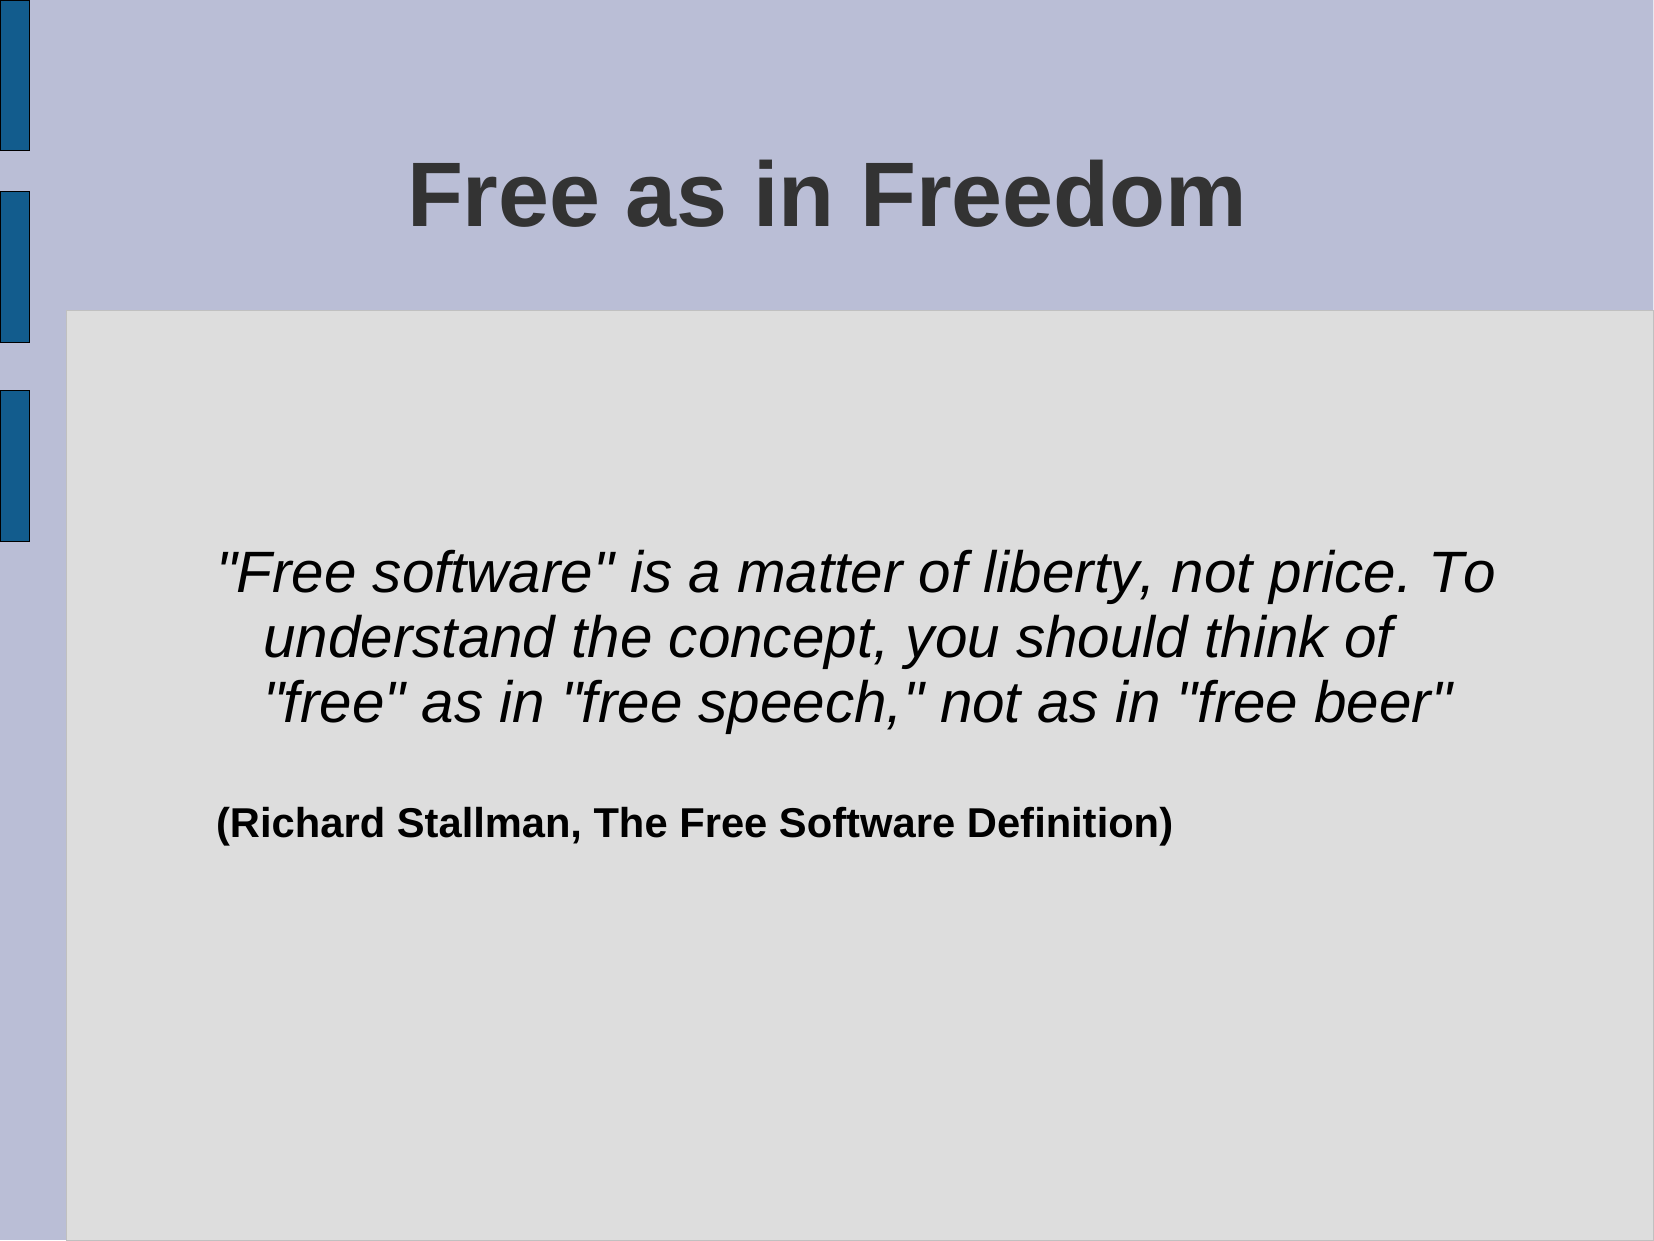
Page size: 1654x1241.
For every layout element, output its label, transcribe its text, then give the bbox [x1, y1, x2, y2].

title Free as in Freedom [121, 98, 1534, 291]
list "Free software" is a matter of liberty, not price. To understand the concept, you should think of "free" as in "free speech," not as in "free beer" (Richard Stallman, The Free Software Definition) [121, 344, 1534, 1112]
